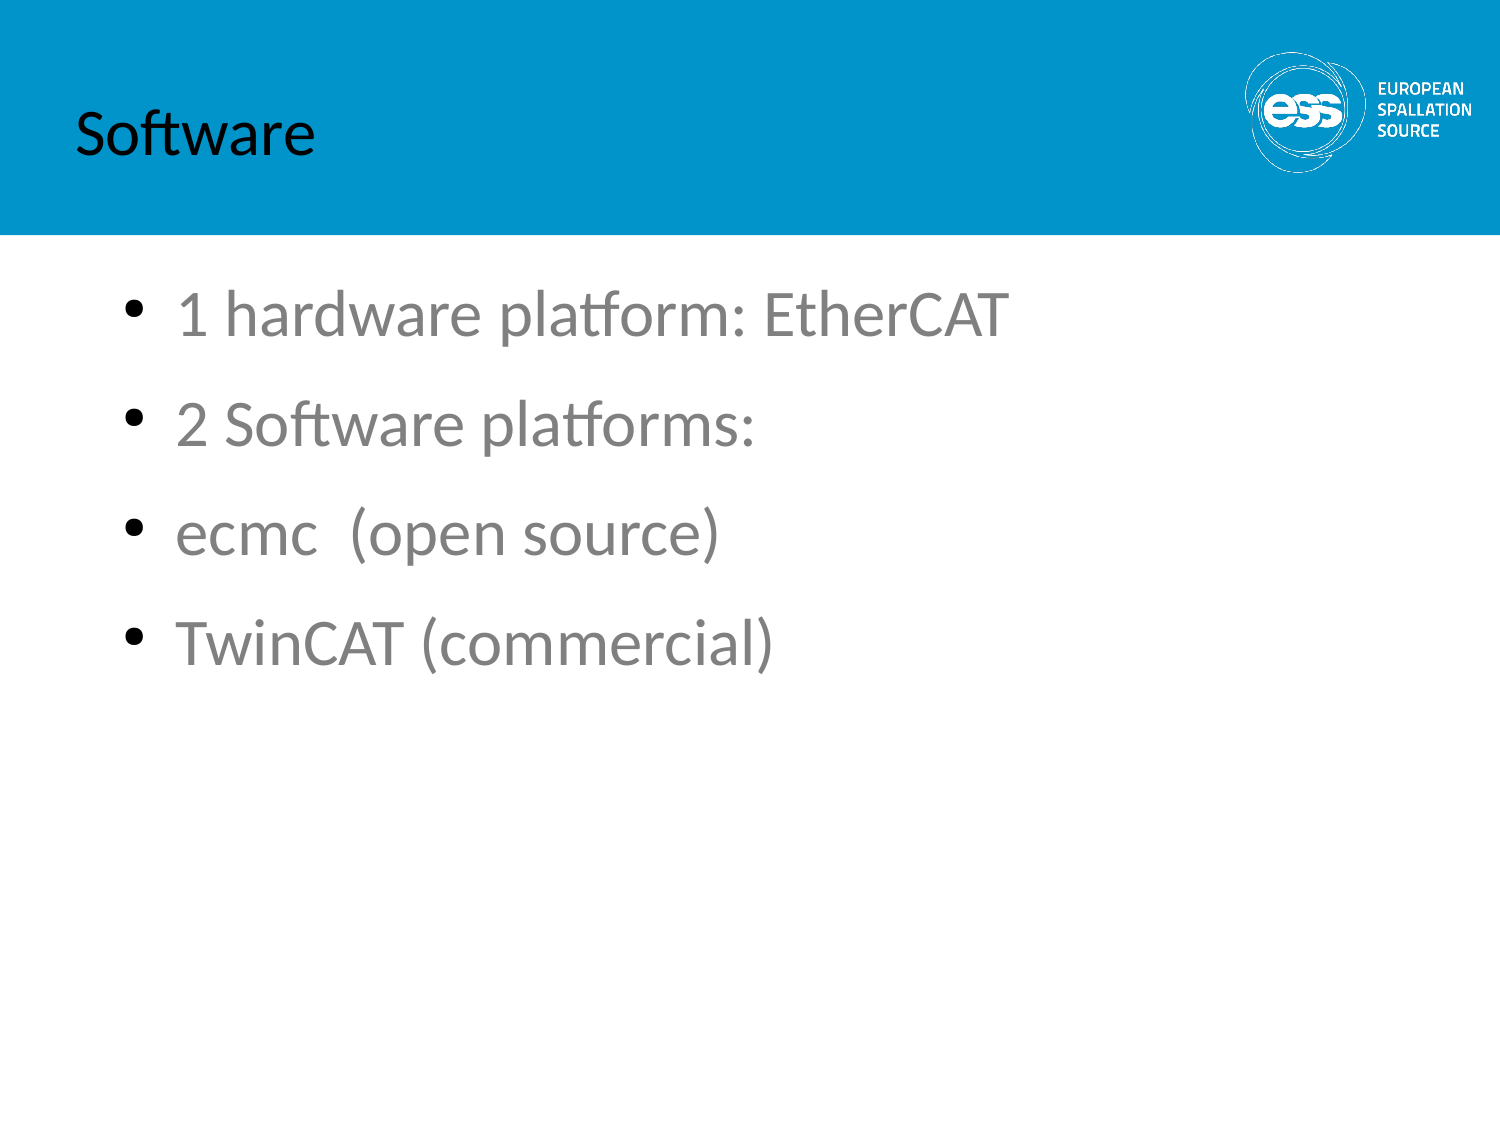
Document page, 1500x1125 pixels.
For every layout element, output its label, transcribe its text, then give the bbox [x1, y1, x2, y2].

picture [1443, 86, 1450, 93]
list 1 hardware platform: EtherCAT 2 Software platforms: ecmc (open source) TwinCAT (commercial) [90, 262, 1441, 1005]
picture [1409, 104, 1415, 115]
picture [1436, 104, 1444, 115]
picture [1432, 125, 1438, 136]
title Software [75, 45, 1247, 233]
picture [1264, 94, 1342, 127]
picture [1379, 83, 1385, 94]
picture [1400, 83, 1407, 94]
picture [1418, 104, 1423, 115]
picture [1398, 109, 1406, 115]
picture [1454, 83, 1458, 94]
picture [1423, 83, 1430, 94]
picture [1422, 125, 1428, 134]
picture [1389, 104, 1393, 115]
